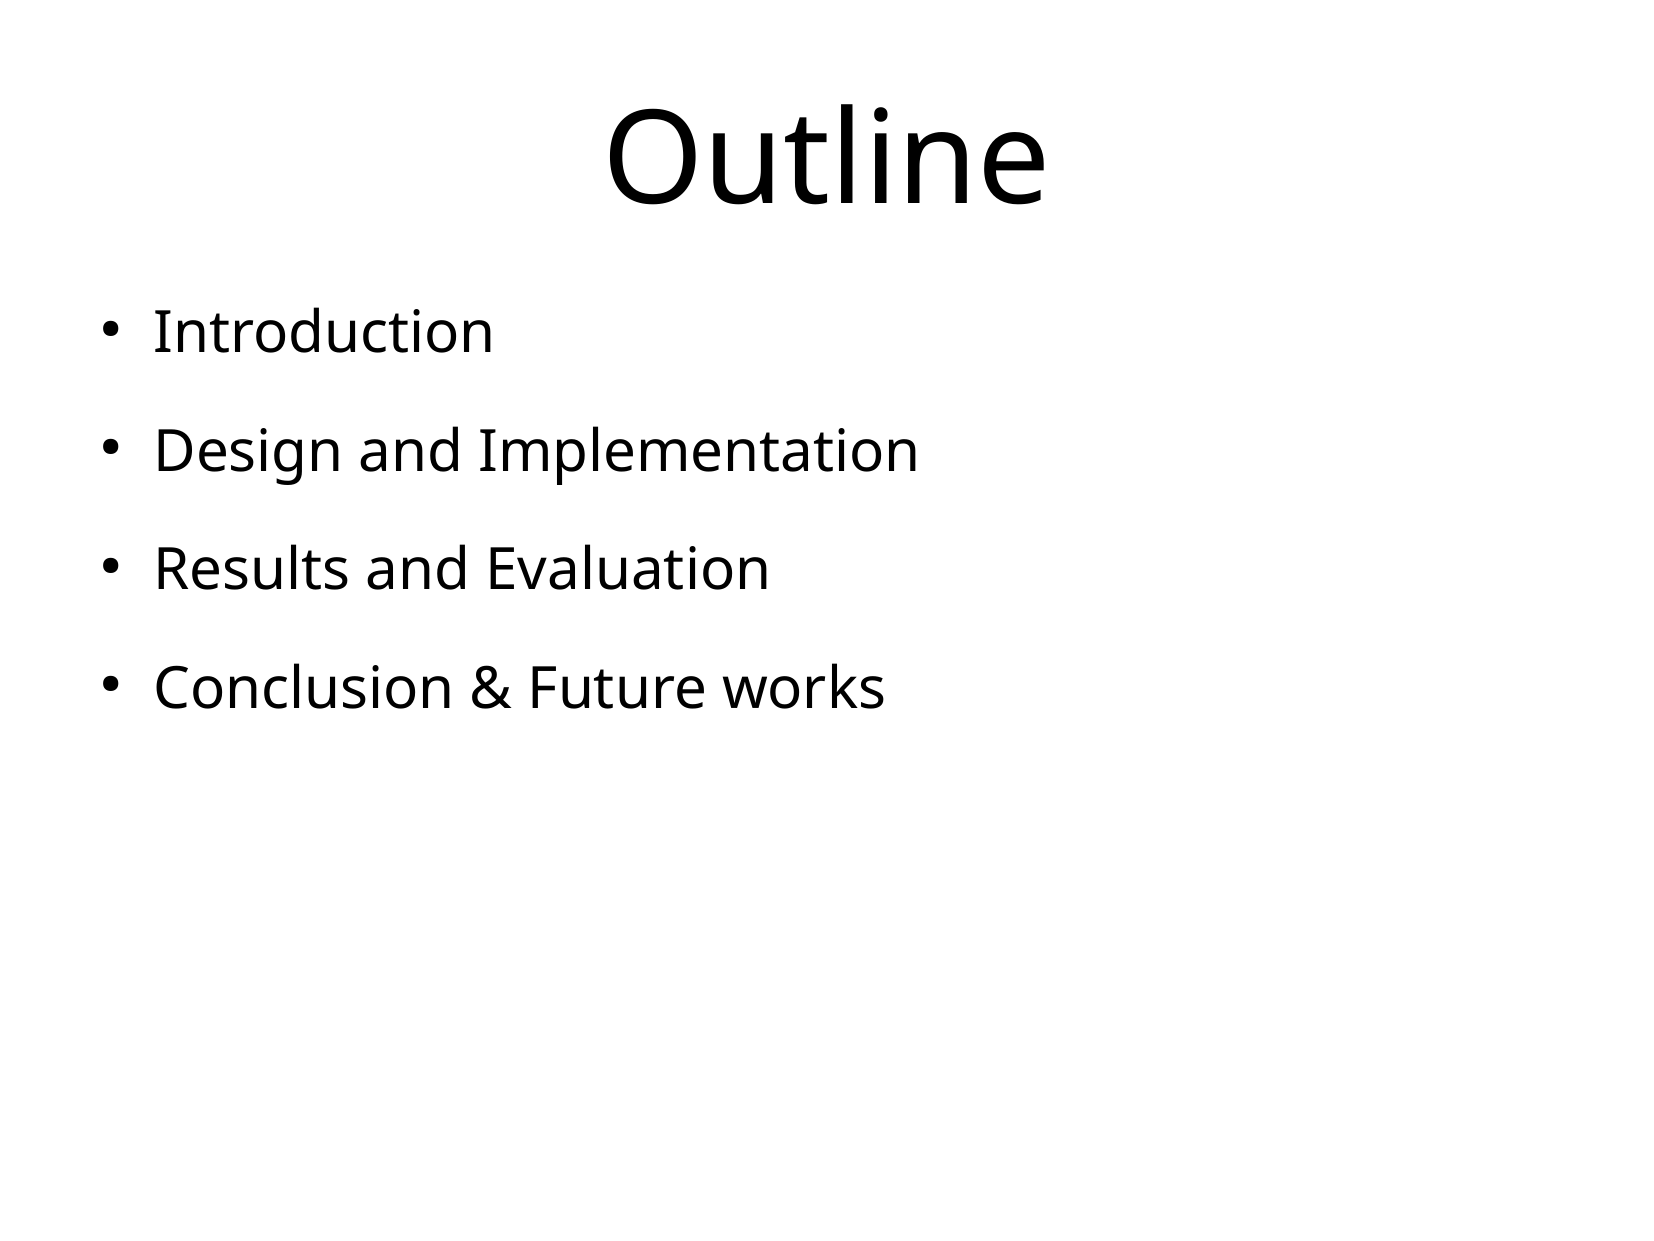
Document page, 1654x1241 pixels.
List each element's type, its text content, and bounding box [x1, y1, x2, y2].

list Introduction Design and Implementation Results and Evaluation Conclusion & Future works [82, 290, 1571, 1010]
title Outline [82, 49, 1571, 257]
